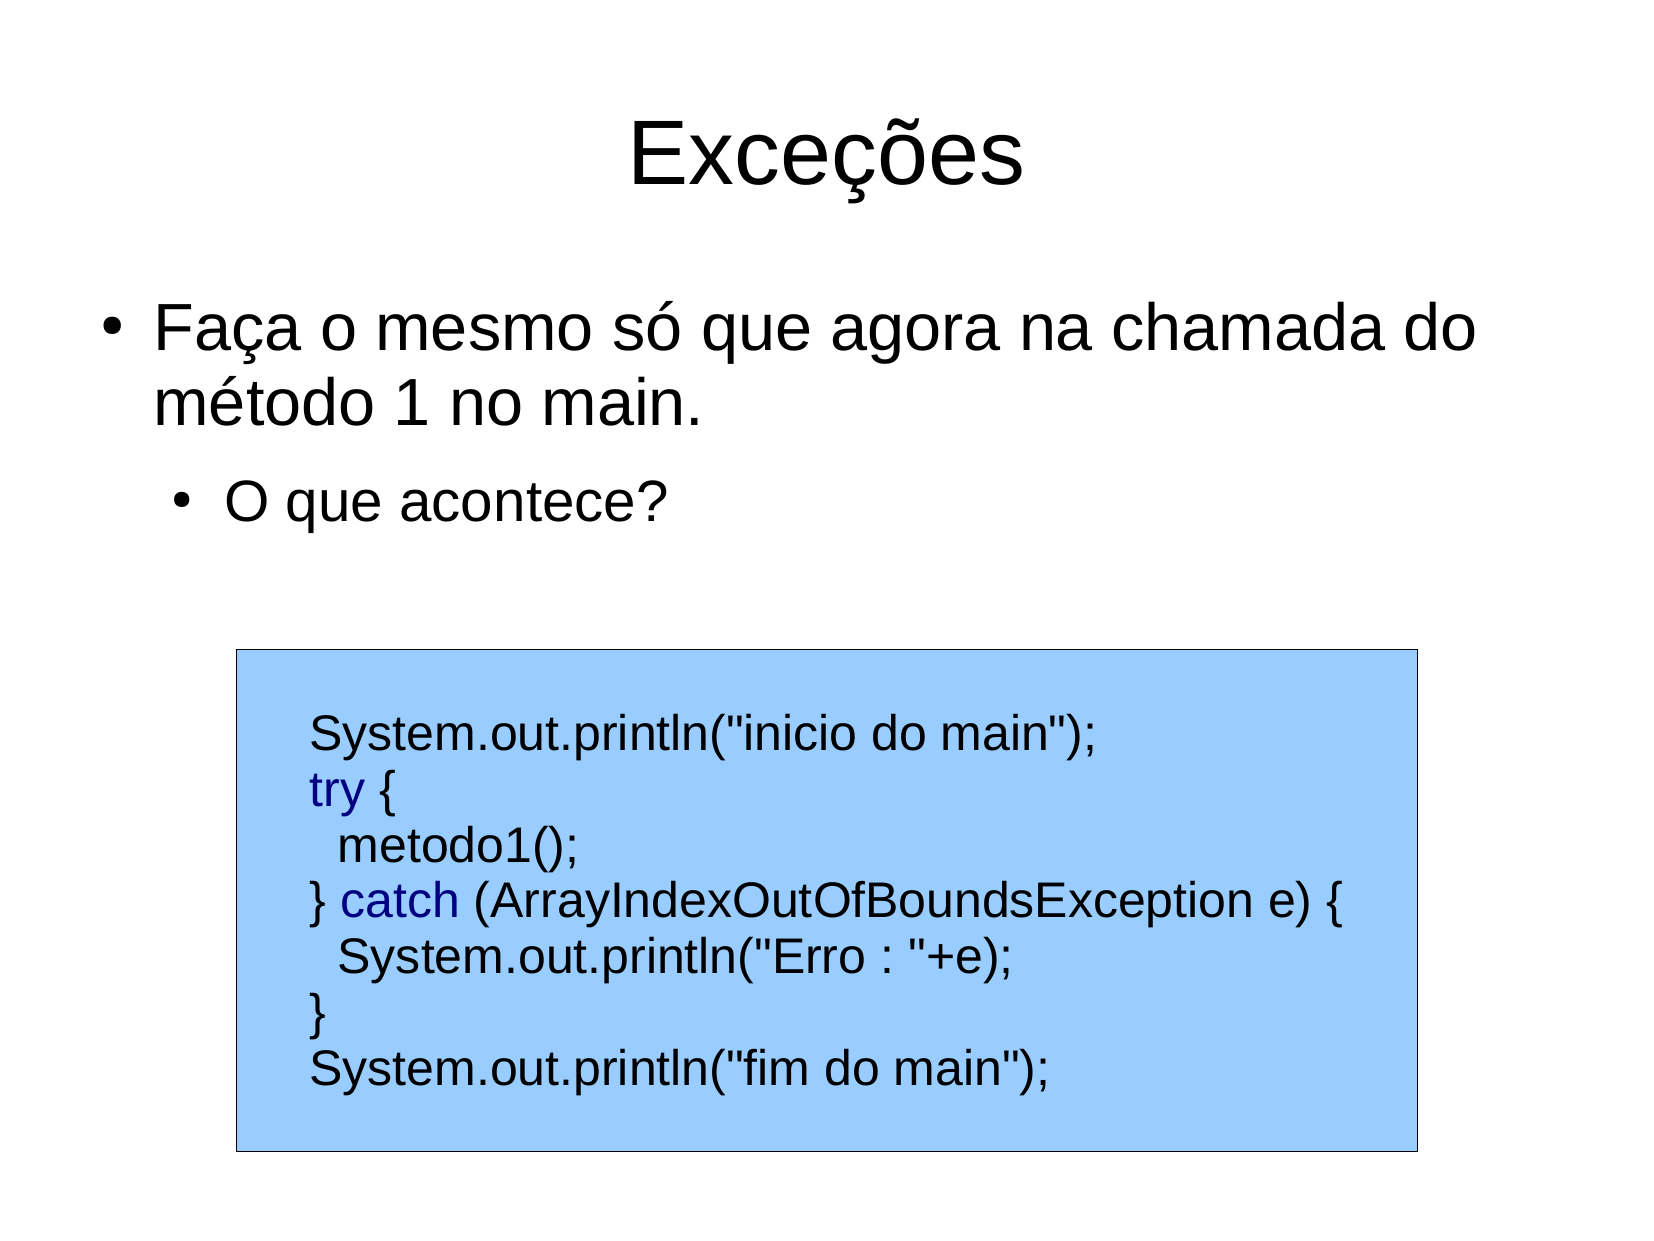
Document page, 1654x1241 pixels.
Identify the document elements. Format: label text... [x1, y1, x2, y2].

list Faça o mesmo só que agora na chamada do método 1 no main. O que acontece? [82, 290, 1571, 1109]
text_box System.out.println("inicio do main"); try { metodo1(); } catch (ArrayIndexOutOfBoundsException e) { System.out.println("Erro : "+e); } System.out.println("fim do main"); [236, 649, 1418, 1152]
title Exceções [82, 49, 1571, 257]
